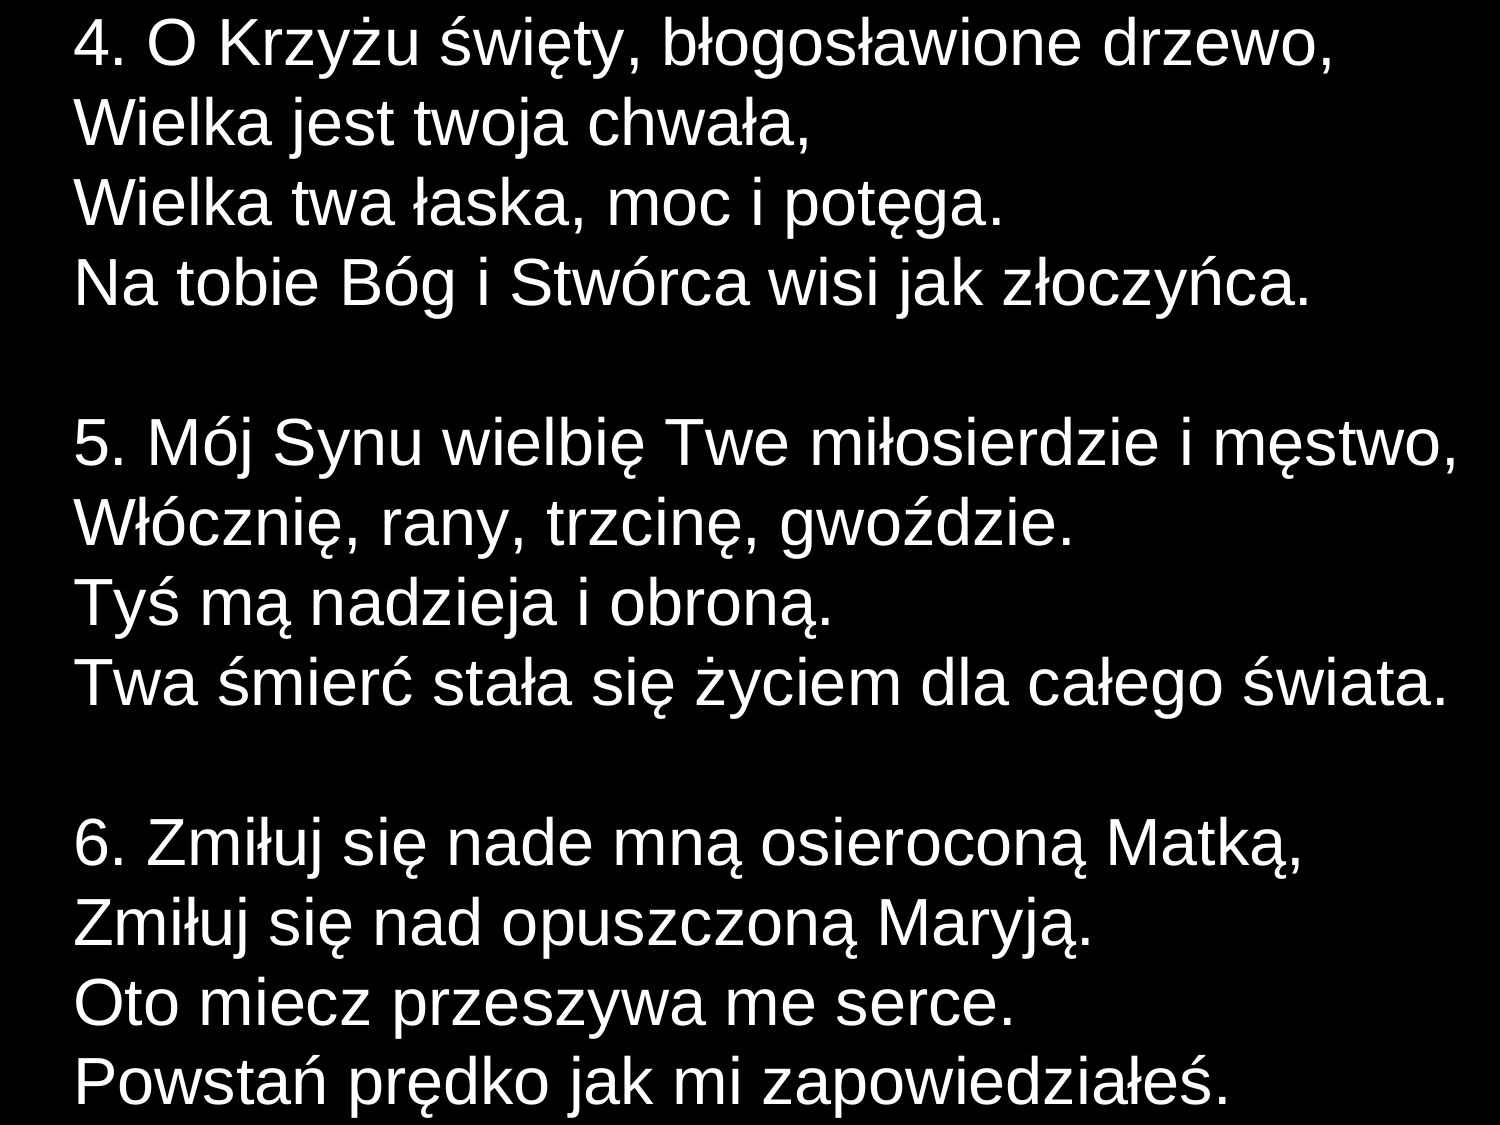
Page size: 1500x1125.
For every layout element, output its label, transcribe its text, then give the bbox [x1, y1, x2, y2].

text_box 4. O Krzyżu święty, błogosławione drzewo, Wielka jest twoja chwała, Wielka twa łaska, moc i potęga. Na tobie Bóg i Stwórca wisi jak złoczyńca. 5. Mój Synu wielbię Twe miłosierdzie i męstwo, Włócznię, rany, trzcinę, gwoździe. Tyś mą nadzieja i obroną. Twa śmierć stała się życiem dla całego świata. 6. Zmiłuj się nade mną osieroconą Matką, Zmiłuj się nad opuszczoną Maryją. Oto miecz przeszywa me serce. Powstań prędko jak mi zapowiedziałeś. [58, 0, 1489, 1125]
